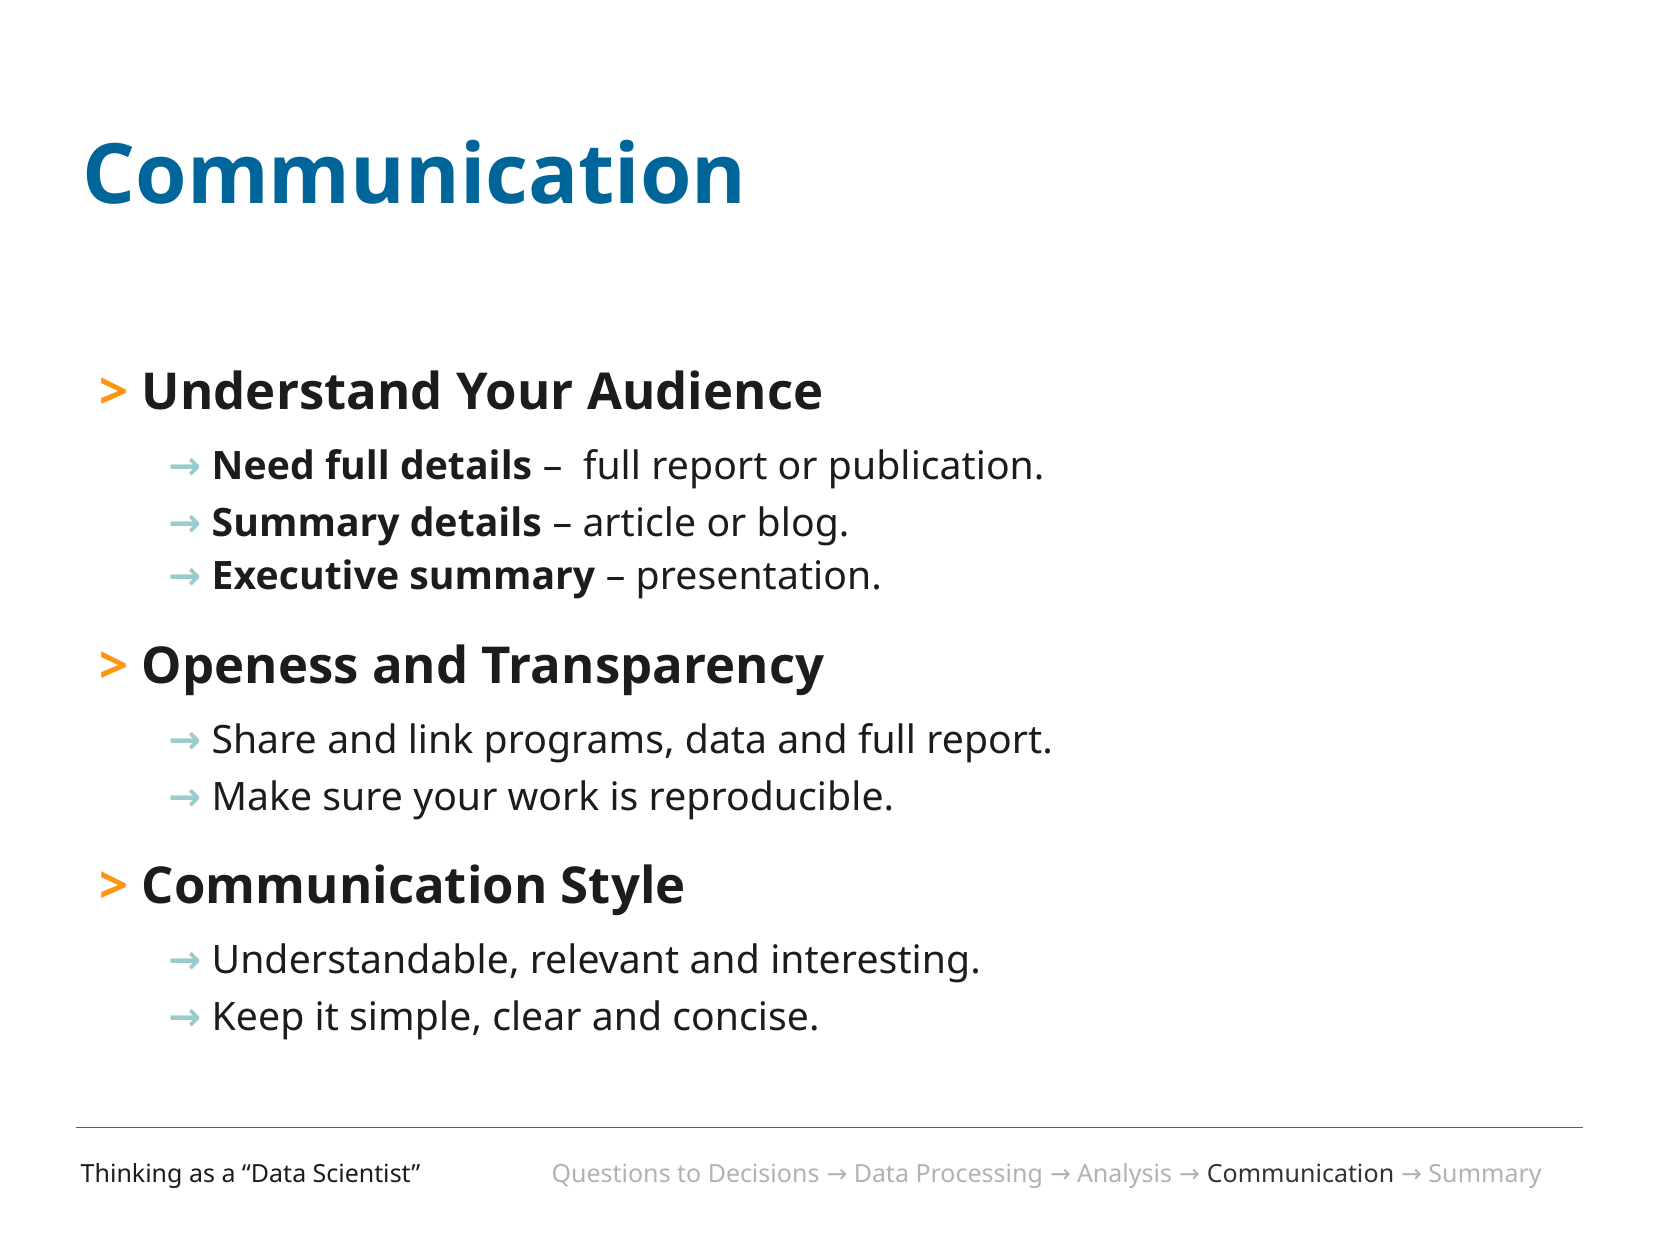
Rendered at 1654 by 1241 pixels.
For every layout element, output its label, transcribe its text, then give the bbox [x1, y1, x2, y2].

text_box Questions to Decisions → Data Processing → Analysis → Communication → Summary [536, 1148, 1587, 1225]
text_box Thinking as a “Data Scientist” [65, 1148, 536, 1225]
title Communication [82, 72, 1571, 271]
list > Understand Your Audience → Need full details – full report or publication. → Summary details – article or blog. → Executive summary – presentation. > Openess and Transparency → Share and link programs, data and full report. → Make sure your work is reproducible. > Communication Style → Understandable, relevant and interesting. → Keep it simple, clear and concise. [82, 355, 1571, 1047]
